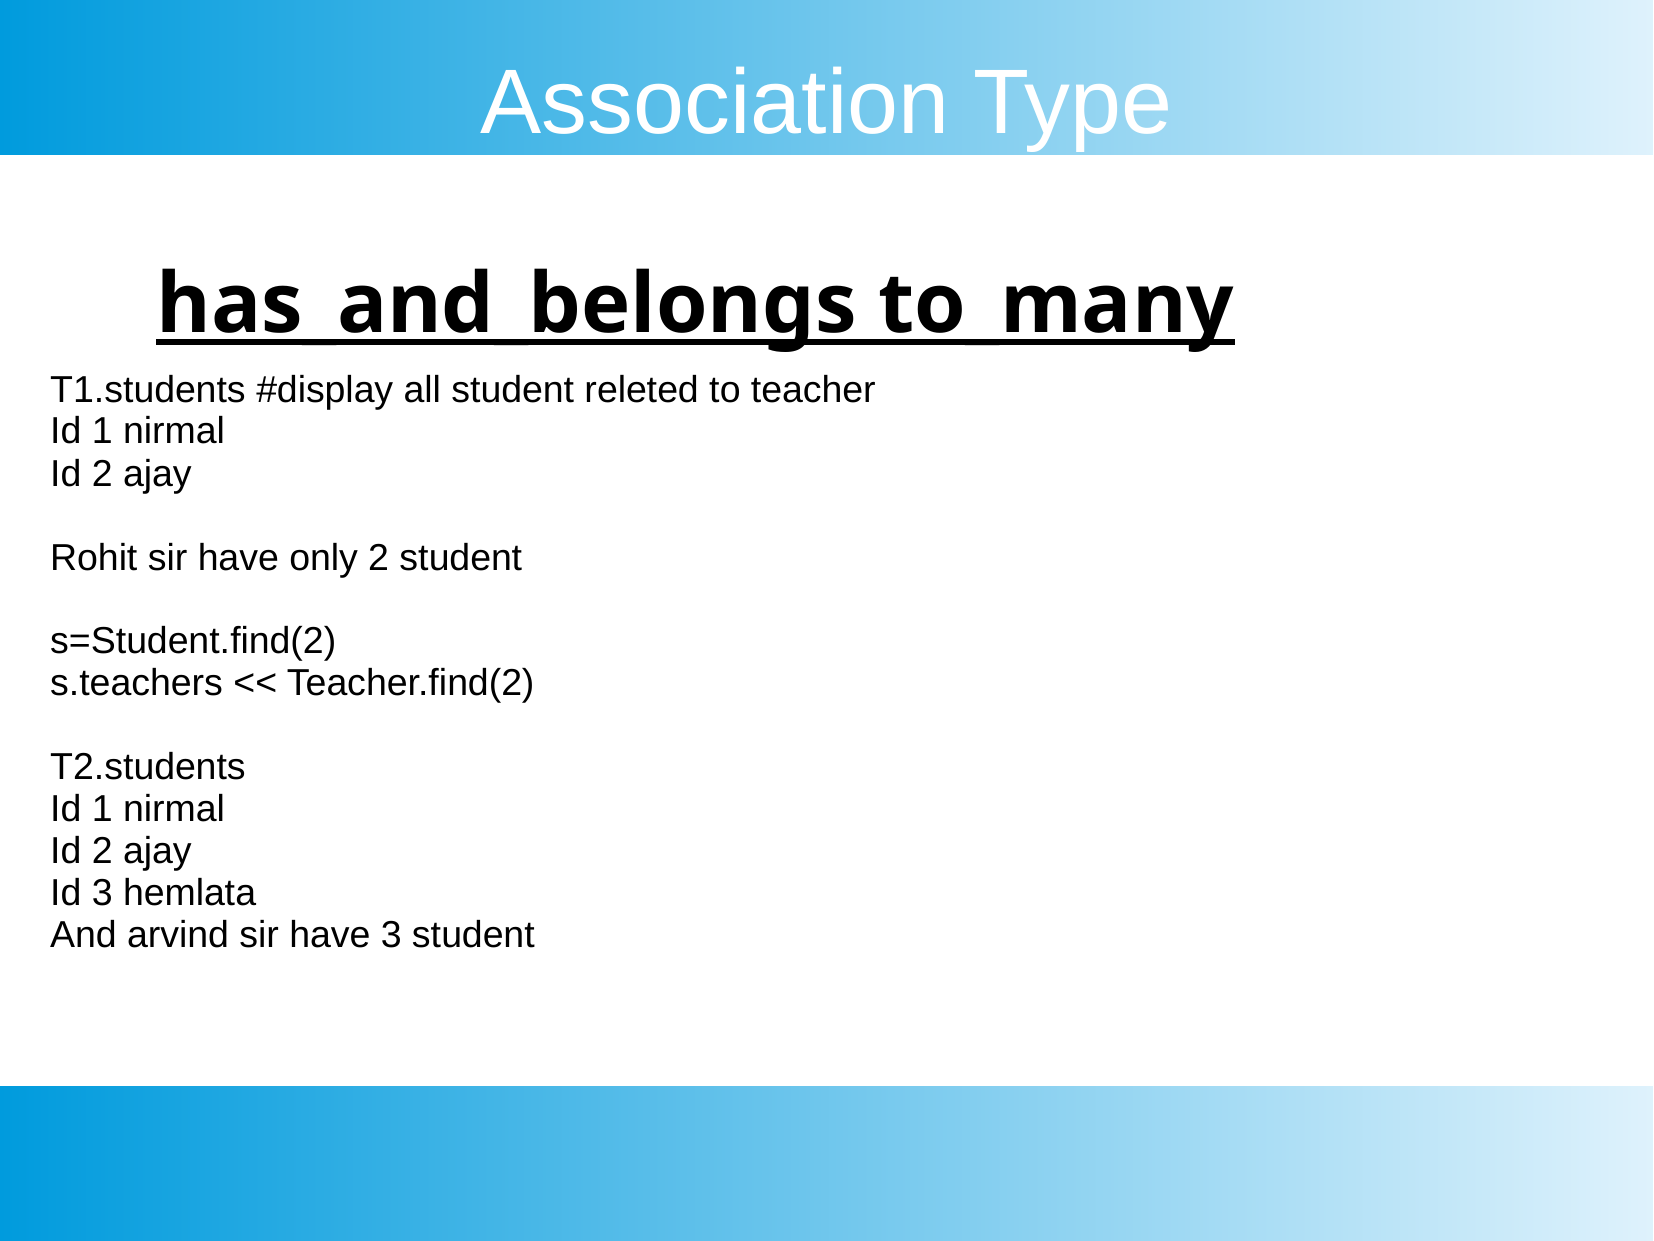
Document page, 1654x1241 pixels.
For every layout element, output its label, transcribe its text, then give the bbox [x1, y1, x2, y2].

text_box has_and_belongs to_many [141, 236, 1178, 360]
text_box T1.students #display all student releted to teacher Id 1 nirmal Id 2 ajay Rohit sir have only 2 student s=Student.find(2) s.teachers << Teacher.find(2) T2.students Id 1 nirmal Id 2 ajay Id 3 hemlata And arvind sir have 3 student [35, 360, 1453, 1006]
title Association Type [82, 49, 1571, 155]
